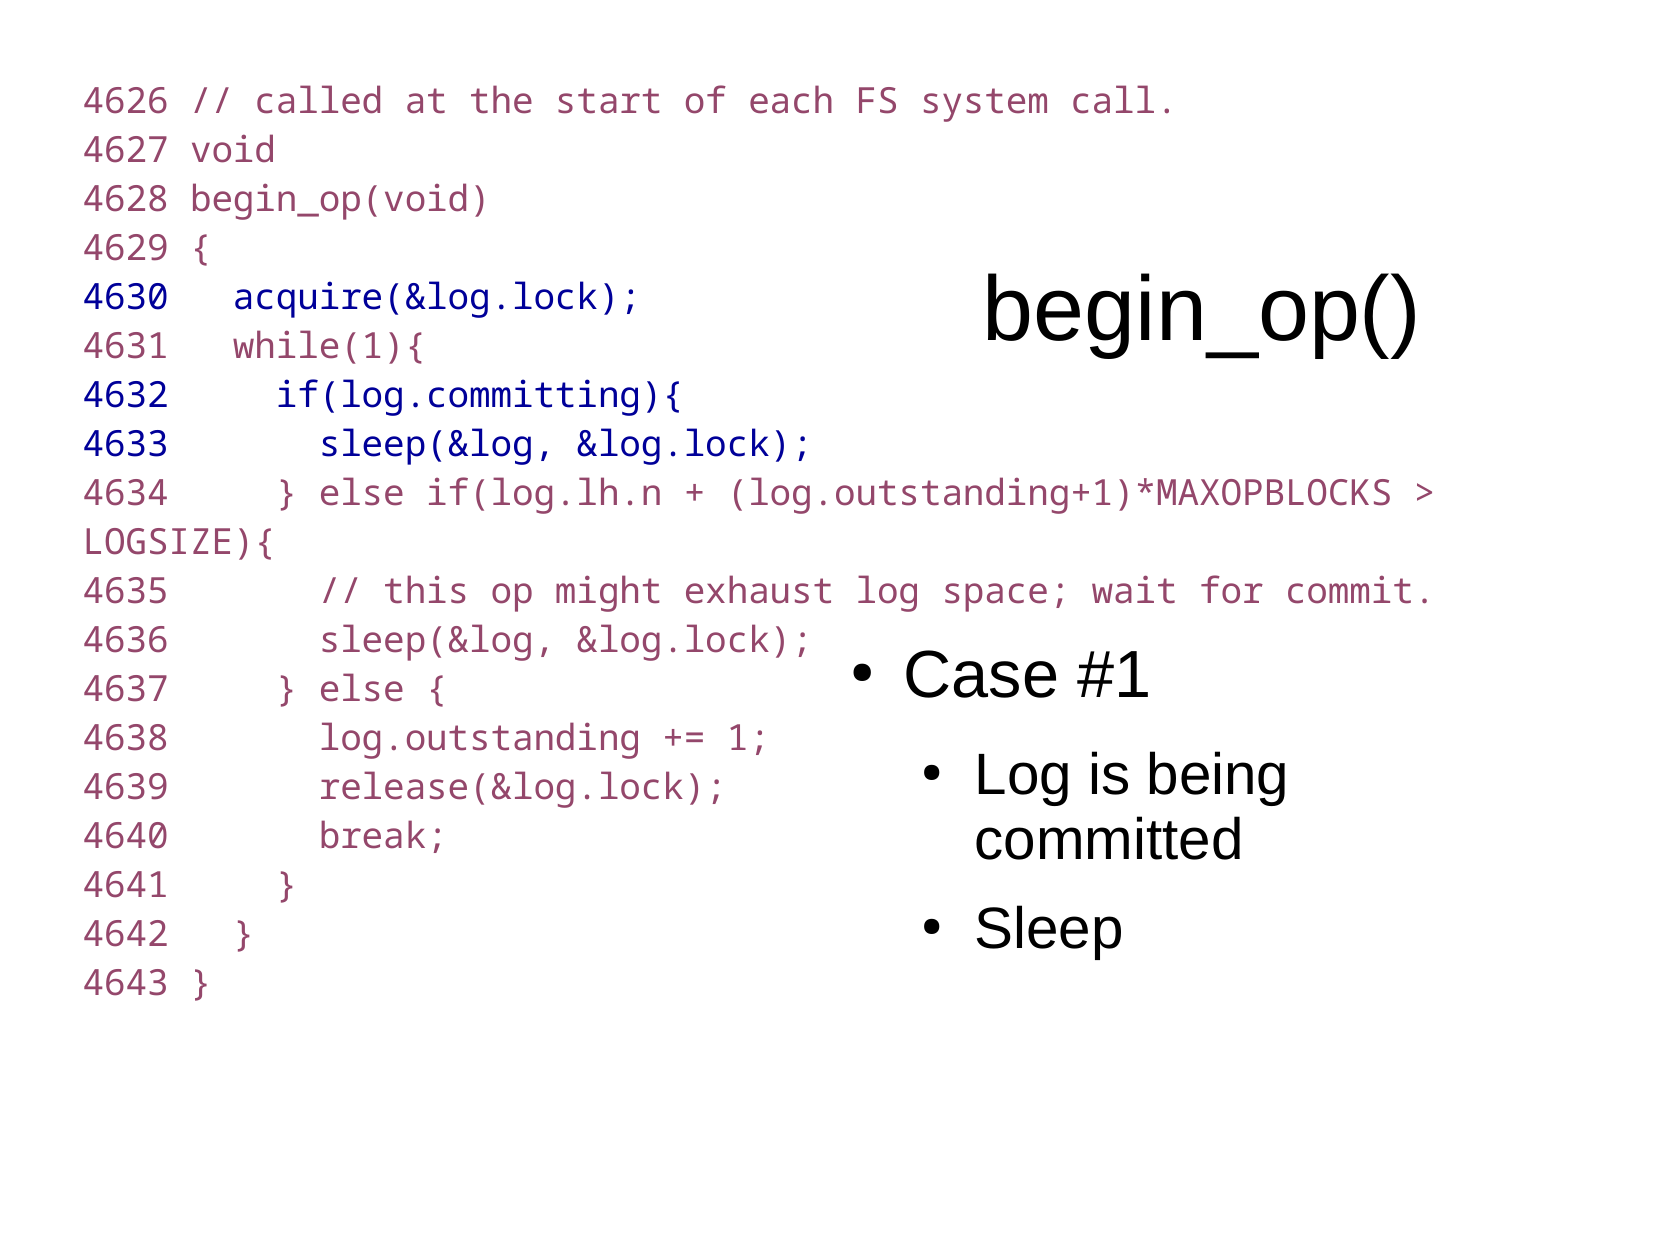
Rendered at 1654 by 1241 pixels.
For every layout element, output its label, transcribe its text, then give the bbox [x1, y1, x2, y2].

list [832, 368, 1576, 637]
list 4626 // called at the start of each FS system call. 4627 void 4628 begin_op(void) 4629 { 4630 acquire(&log.lock); 4631 while(1){ 4632 if(log.committing){ 4633 sleep(&log, &log.lock); 4634 } else if(log.lh.n + (log.outstanding+1)*MAXOPBLOCKS > LOGSIZE){ 4635 // this op might exhaust log space; wait for commit. 4636 sleep(&log, &log.lock); 4637 } else { 4638 log.outstanding += 1; 4639 release(&log.lock); 4640 break; 4641 } 4642 } 4643 } [82, 75, 1571, 1010]
list Case #1 Log is being committed Sleep [832, 637, 1576, 1163]
